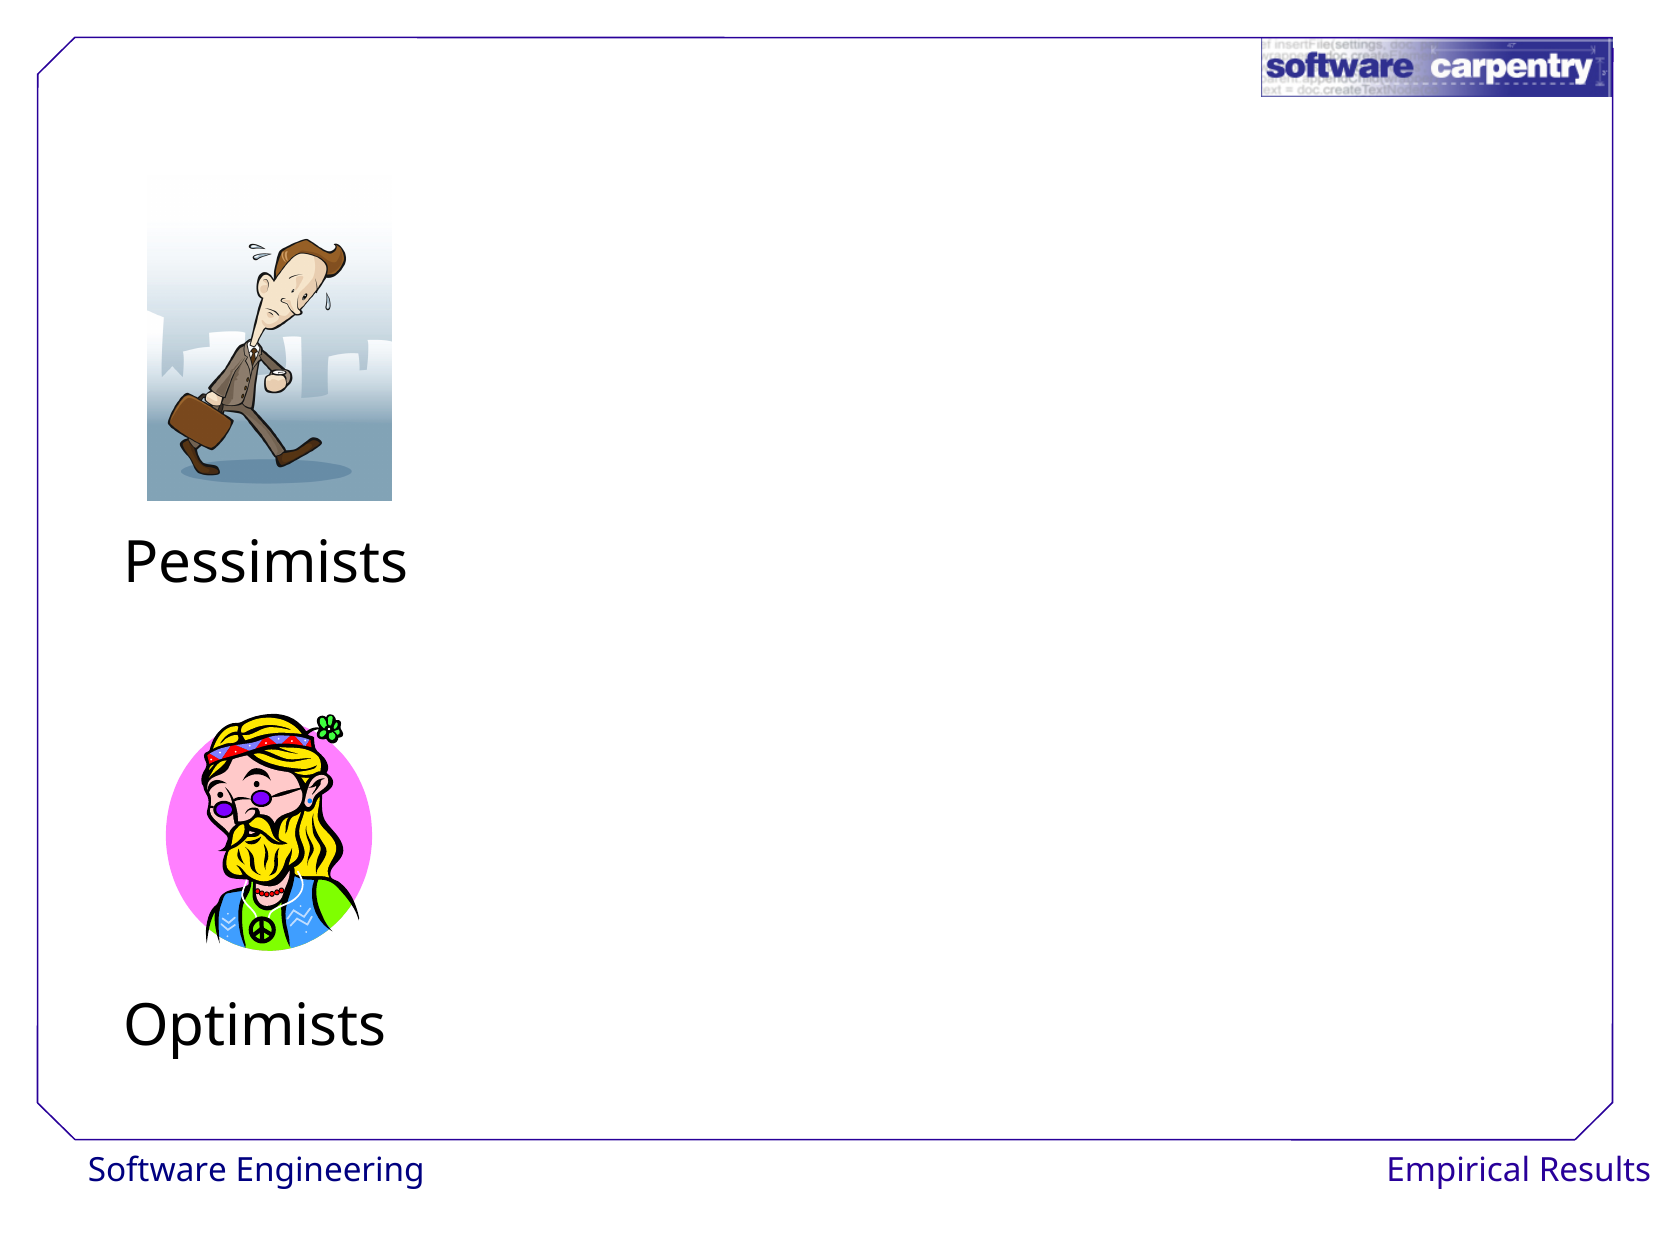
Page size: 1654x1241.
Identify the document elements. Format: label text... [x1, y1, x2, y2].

picture [1261, 39, 1613, 97]
text_box Pessimists [108, 516, 430, 602]
text_box Optimists [108, 979, 430, 1065]
picture [147, 175, 392, 501]
picture [165, 713, 373, 951]
